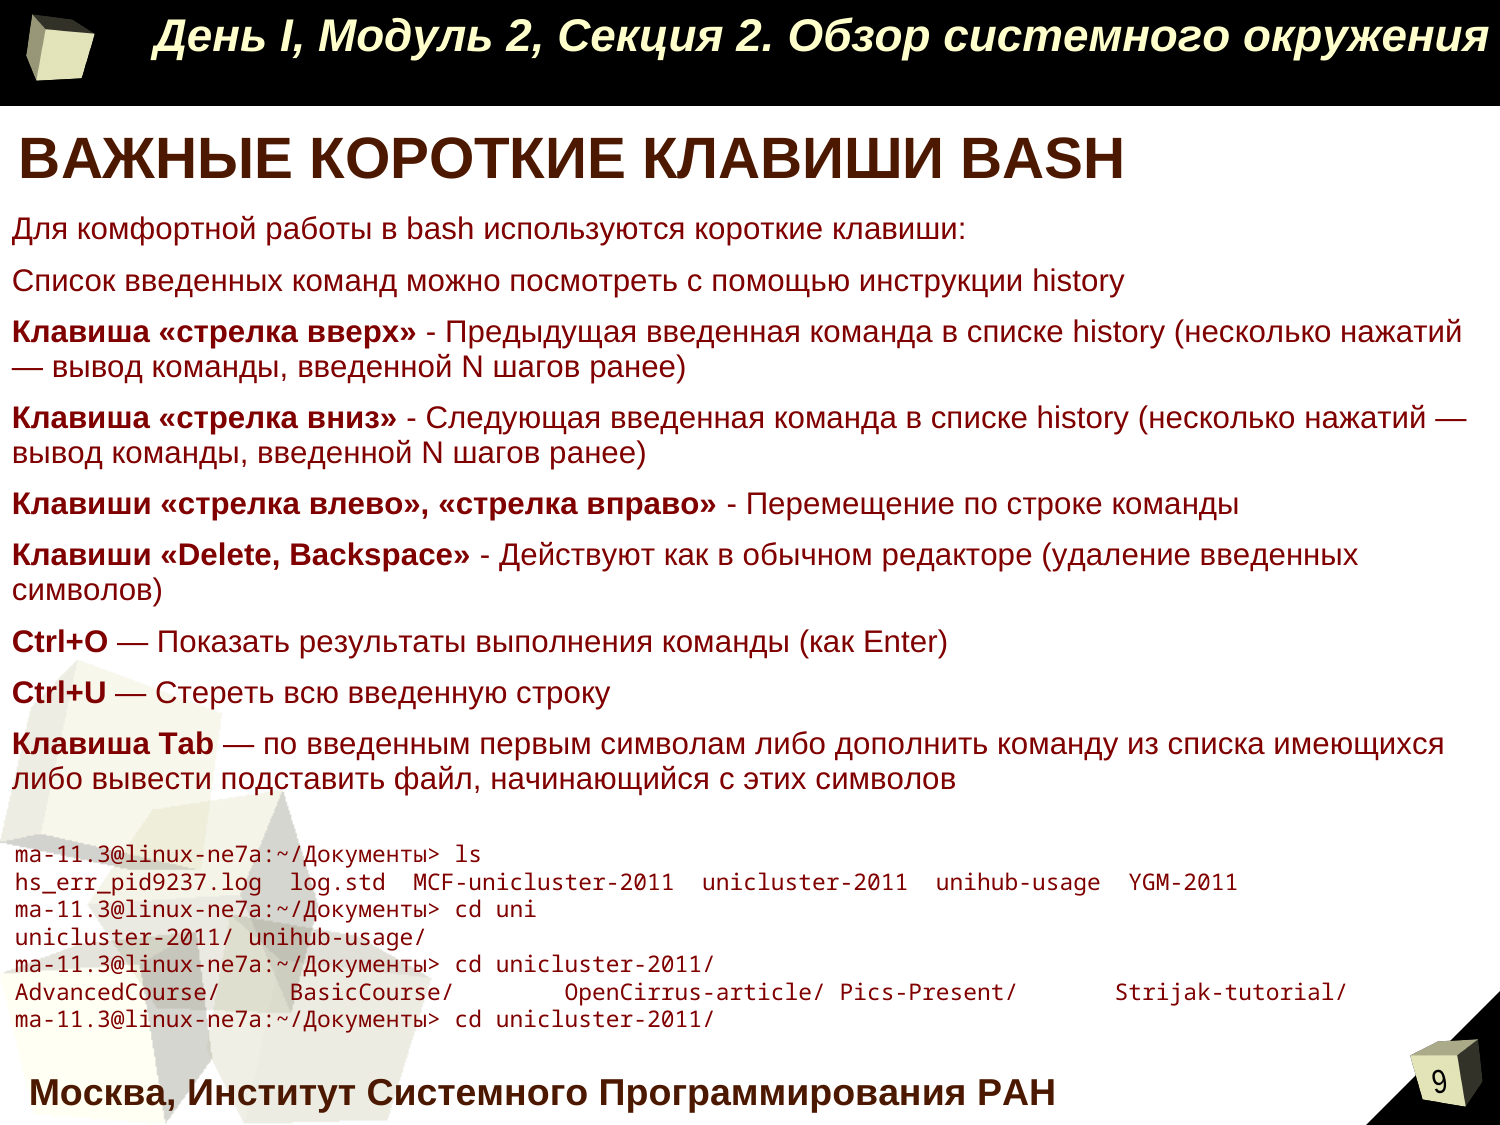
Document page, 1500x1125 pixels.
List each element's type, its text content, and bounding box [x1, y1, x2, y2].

text_box ВАЖНЫЕ КОРОТКИЕ КЛАВИШИ BASH [4, 112, 1500, 198]
text_box ma-11.3@linux-ne7a:~/Документы> ls hs_err_pid9237.log log.std MCF-unicluster-2011 unicluster-2011 unihub-usage YGM-2011 ma-11.3@linux-ne7a:~/Документы> cd uni unicluster-2011/ unihub-usage/ ma-11.3@linux-ne7a:~/Документы> cd unicluster-2011/ AdvancedCourse/ BasicCourse/ OpenCirrus-article/ Pics-Present/ Strijak-tutorial/ ma-11.3@linux-ne7a:~/Документы> cd unicluster-2011/ [0, 832, 1493, 1040]
text_box Для комфортной работы в bash используются короткие клавиши: Список введенных команд можно посмотреть с помощью инструкции history Клавиша «стрелка вверх» - Предыдущая введенная команда в списке history (несколько нажатий — вывод команды, введенной N шагов ранее) Клавиша «стрелка вниз» - Следующая введенная команда в списке history (несколько нажатий — вывод команды, введенной N шагов ранее) Клавиши «стрелка влево», «стрелка вправо» - Перемещение по строке команды Клавиши «Delete, Backspace» - Действуют как в обычном редакторе (удаление введенных символов) Ctrl+O — Показать результаты выполнения команды (как Enter) Ctrl+U — Стереть всю введенную строку Клавиша Tab — по введенным первым символам либо дополнить команду из списка имеющихся либо вывести подставить файл, начинающийся с этих символов [11, 211, 1489, 797]
picture [423, 1088, 433, 1102]
picture [0, 1040, 433, 1125]
picture [0, 659, 433, 832]
